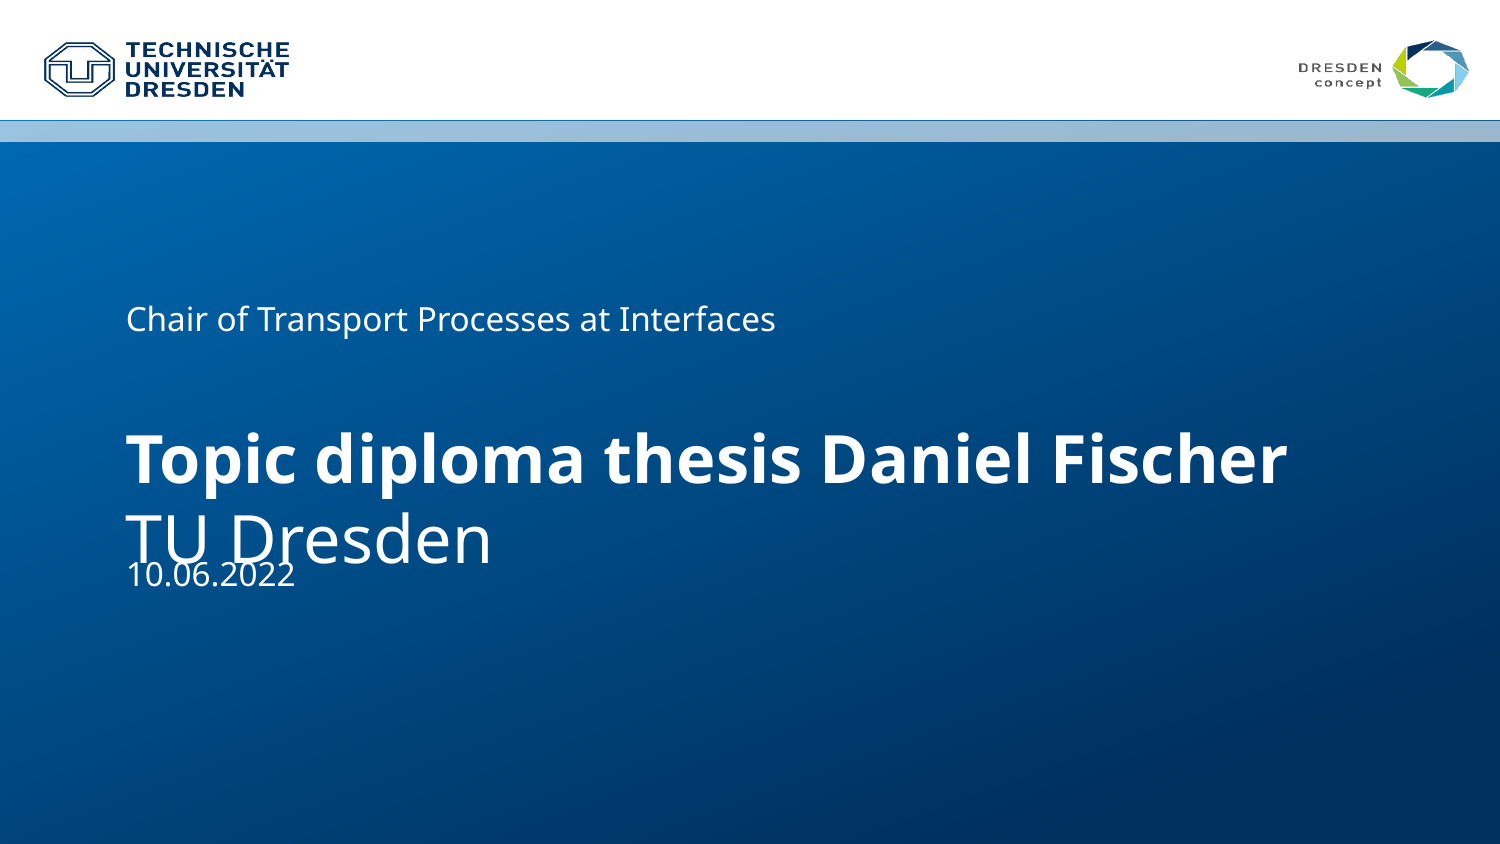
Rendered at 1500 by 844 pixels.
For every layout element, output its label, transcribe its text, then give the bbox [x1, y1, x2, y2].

picture [1299, 40, 1469, 98]
subtitle 10.06.2022 [125, 552, 1436, 706]
title Topic diploma thesis Daniel Fischer TU Dresden [125, 417, 1436, 537]
list Chair of Transport Processes at Interfaces [125, 297, 1436, 400]
picture [44, 42, 289, 97]
